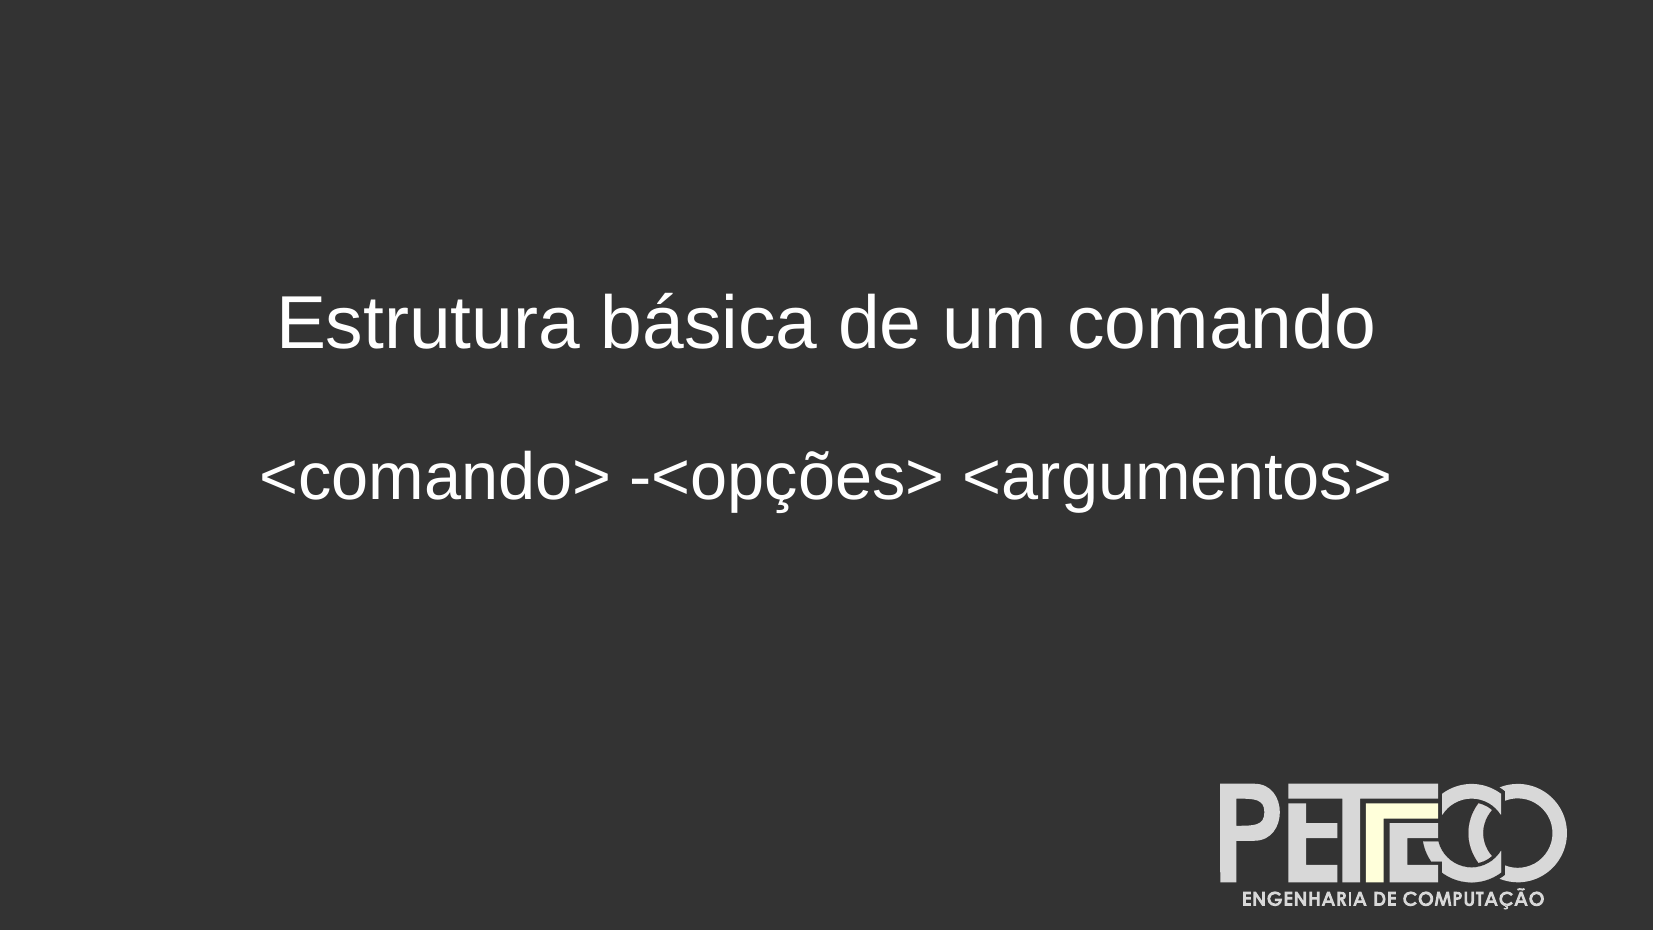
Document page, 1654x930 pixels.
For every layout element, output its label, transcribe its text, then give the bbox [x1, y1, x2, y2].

subtitle Estrutura básica de um comando <comando> -<opções> <argumentos> [82, 37, 1571, 757]
